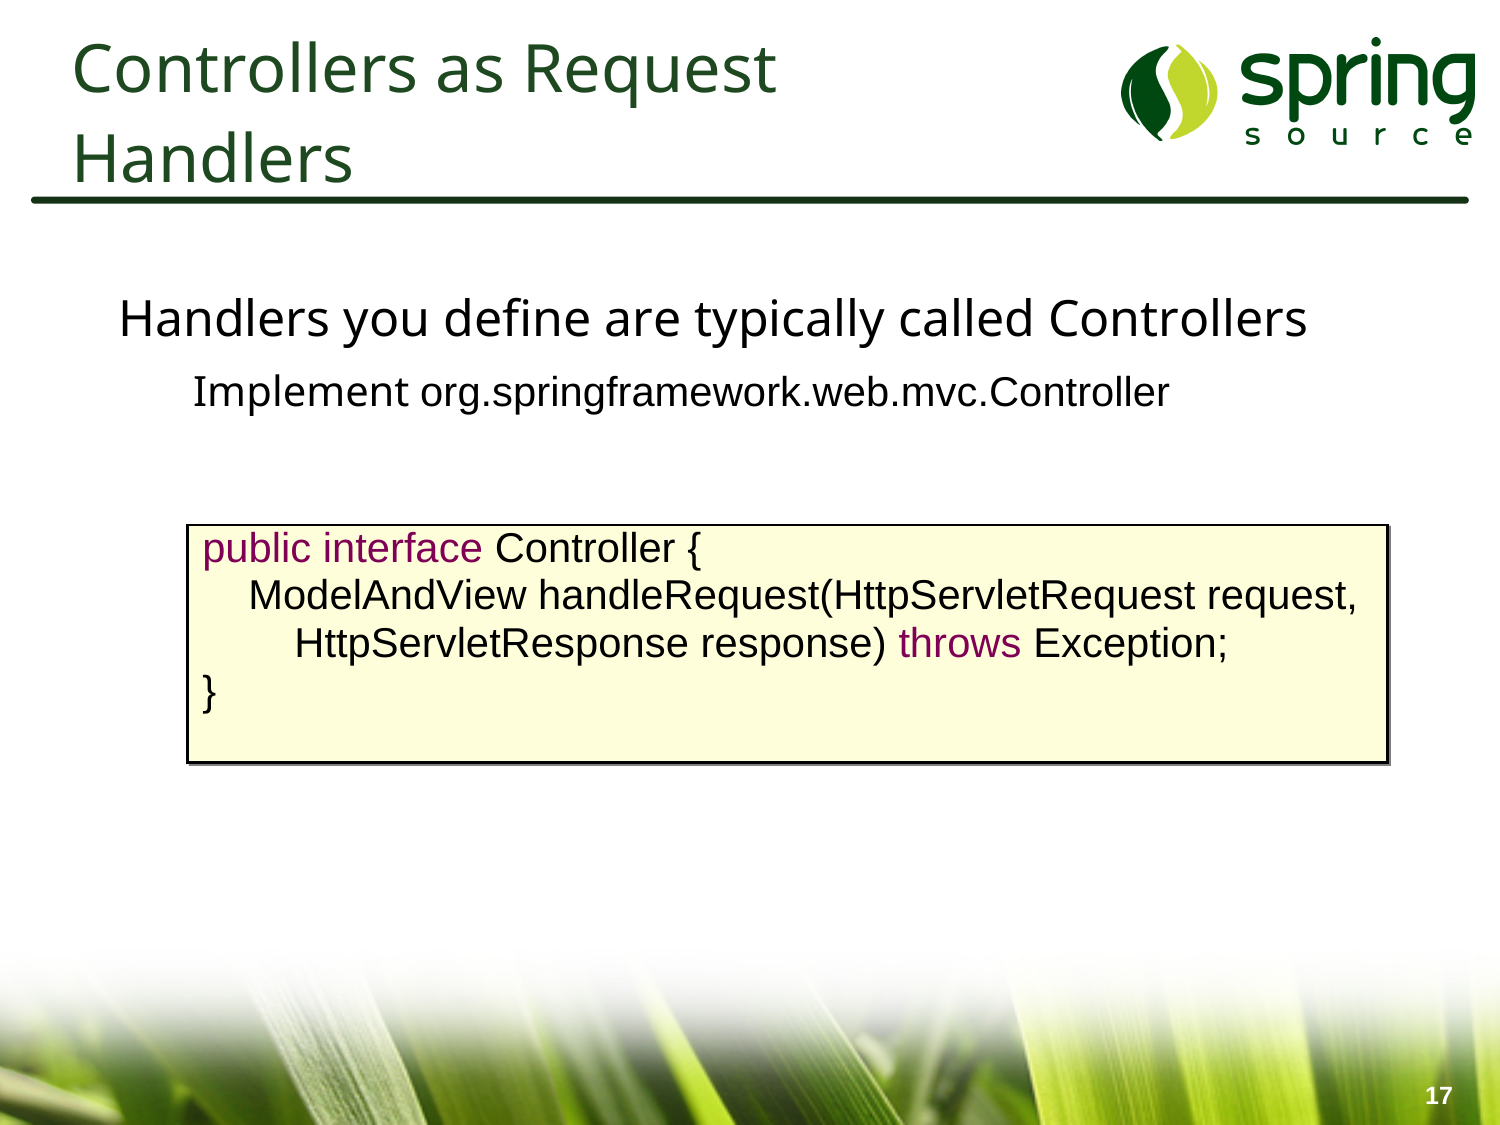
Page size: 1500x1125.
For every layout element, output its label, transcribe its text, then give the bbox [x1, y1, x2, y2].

picture [0, 944, 1500, 1125]
title Controllers as Request Handlers [56, 13, 1089, 191]
text_box public interface Controller { ModelAndView handleRequest(HttpServletRequest request, HttpServletResponse response) throws Exception; } [187, 525, 1388, 763]
picture [1121, 37, 1475, 145]
list Handlers you define are typically called Controllers Implement org.springframework.web.mvc.Controller [103, 275, 1394, 938]
